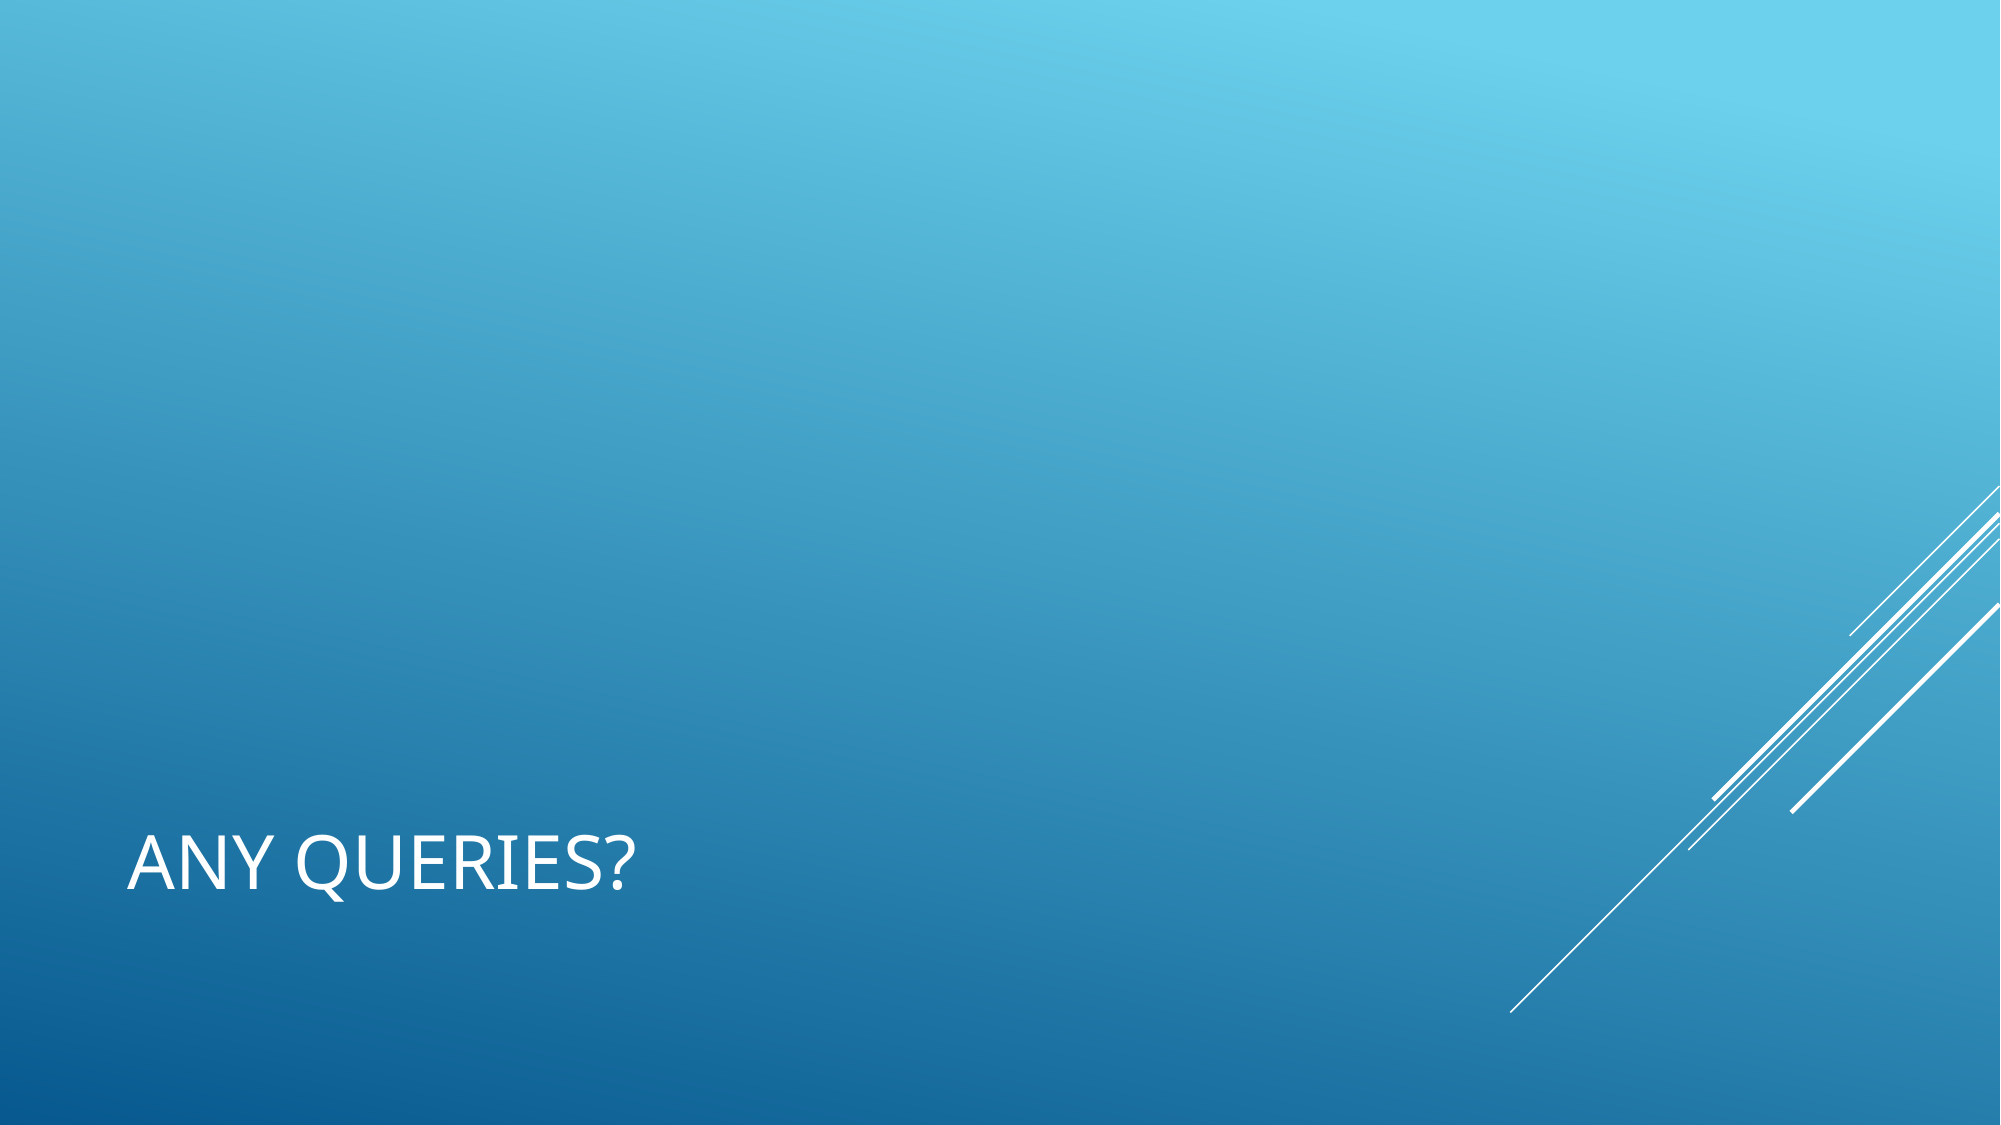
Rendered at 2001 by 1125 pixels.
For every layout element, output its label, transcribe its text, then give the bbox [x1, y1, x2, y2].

title Any Queries? [112, 736, 1513, 984]
